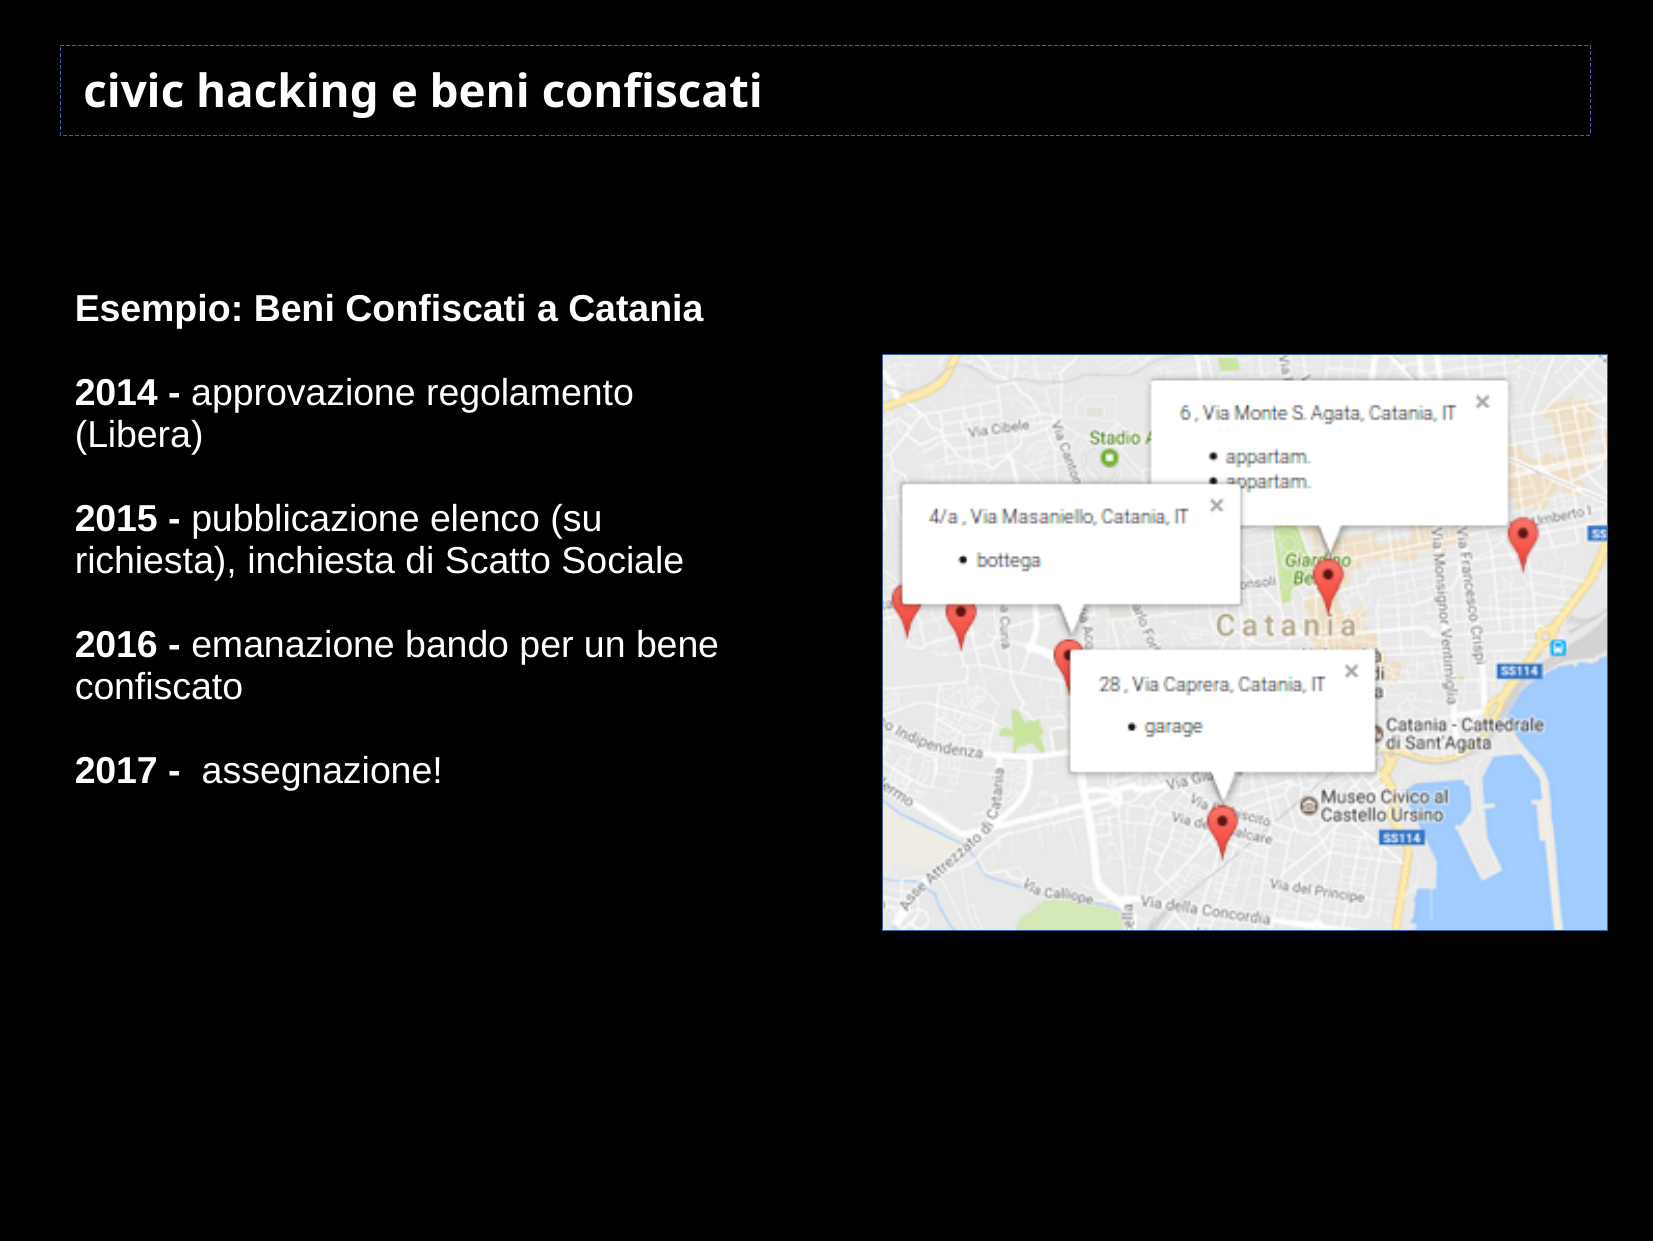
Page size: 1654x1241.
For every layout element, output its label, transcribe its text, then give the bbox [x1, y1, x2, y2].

text_box Esempio: Beni Confiscati a Catania 2014 - approvazione regolamento (Libera) 2015 - pubblicazione elenco (su richiesta), inchiesta di Scatto Sociale 2016 - emanazione bando per un bene confiscato 2017 - assegnazione! [60, 280, 757, 883]
list civic hacking e beni confiscati [60, 45, 1591, 136]
picture [882, 354, 1608, 931]
